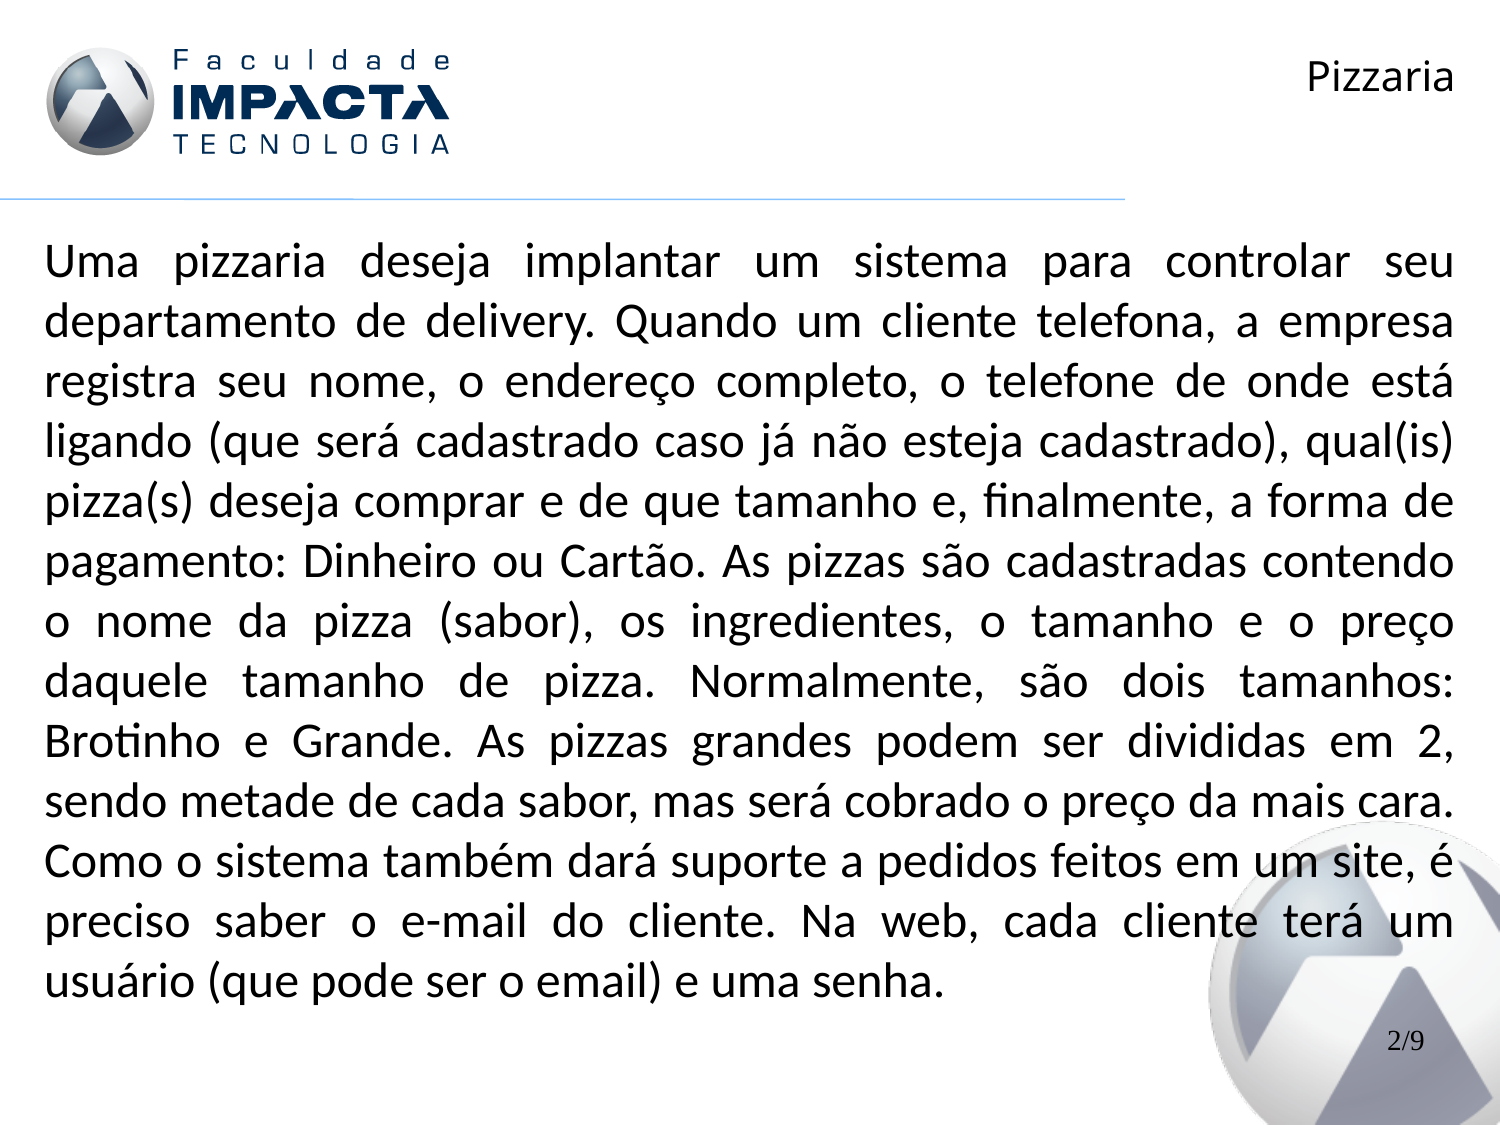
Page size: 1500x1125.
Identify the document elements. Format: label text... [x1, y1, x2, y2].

picture [1206, 787, 1500, 1125]
picture [35, 35, 458, 164]
title Pizzaria [454, 42, 1471, 194]
list Uma pizzaria deseja implantar um sistema para controlar seu departamento de delivery. Quando um cliente telefona, a empresa registra seu nome, o endereço completo, o telefone de onde está ligando (que será cadastrado caso já não esteja cadastrado), qual(is) pizza(s) deseja comprar e de que tamanho e, finalmente, a forma de pagamento: Dinheiro ou Cartão. As pizzas são cadastradas contendo o nome da pizza (sabor), os ingredientes, o tamanho e o preço daquele tamanho de pizza. Normalmente, são dois tamanhos: Brotinho e Grande. As pizzas grandes podem ser divididas em 2, sendo metade de cada sabor, mas será cobrado o preço da mais cara. Como o sistema também dará suporte a pedidos feitos em um site, é preciso saber o e-mail do cliente. Na web, cada cliente terá um usuário (que pode ser o email) e uma senha. [29, 219, 1471, 1094]
